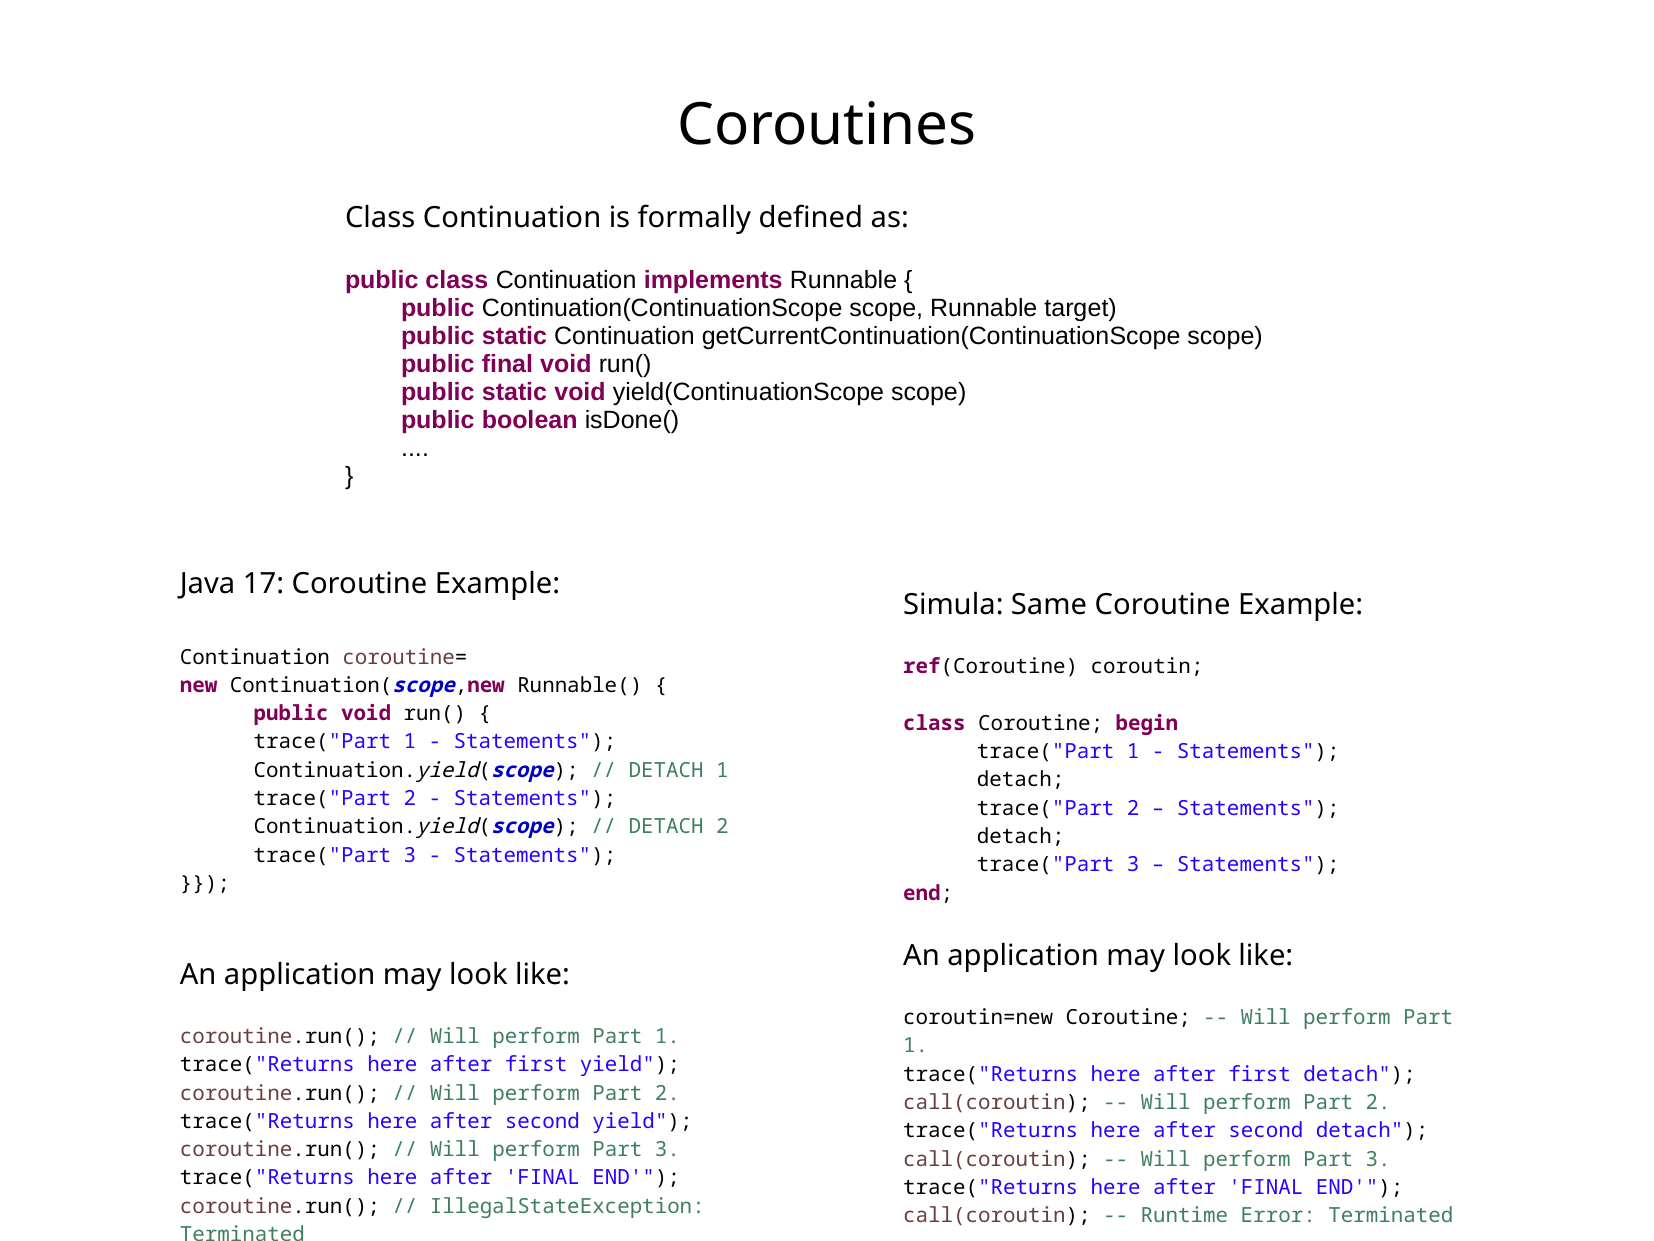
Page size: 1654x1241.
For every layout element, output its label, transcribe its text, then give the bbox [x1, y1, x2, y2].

text_box Simula: Same Coroutine Example: ref(Coroutine) coroutin; class Coroutine; begin trace("Part 1 - Statements"); detach; trace("Part 2 – Statements"); detach; trace("Part 3 – Statements"); end; An application may look like: coroutin=new Coroutine; -- Will perform Part 1. trace("Returns here after first detach"); call(coroutin); -- Will perform Part 2. trace("Returns here after second detach"); call(coroutin); -- Will perform Part 3. trace("Returns here after 'FINAL END'"); call(coroutin); -- Runtime Error: Terminated [888, 576, 1474, 1183]
text_box Java 17: Coroutine Example: Continuation coroutine= new Continuation(scope,new Runnable() { public void run() { trace("Part 1 - Statements"); Continuation.yield(scope); // DETACH 1 trace("Part 2 - Statements"); Continuation.yield(scope); // DETACH 2 trace("Part 3 - Statements"); }}); An application may look like: coroutine.run(); // Will perform Part 1. trace("Returns here after first yield"); coroutine.run(); // Will perform Part 2. trace("Returns here after second yield"); coroutine.run(); // Will perform Part 3. trace("Returns here after 'FINAL END'"); coroutine.run(); // IllegalStateException: Terminated [165, 555, 828, 1217]
title Coroutines [82, 49, 1571, 196]
list Class Continuation is formally defined as: public class Continuation implements Runnable { public Continuation(ContinuationScope scope, Runnable target) public static Continuation getCurrentContinuation(ContinuationScope scope) public final void run() public static void yield(ContinuationScope scope) public boolean isDone() .... } [345, 196, 1318, 496]
